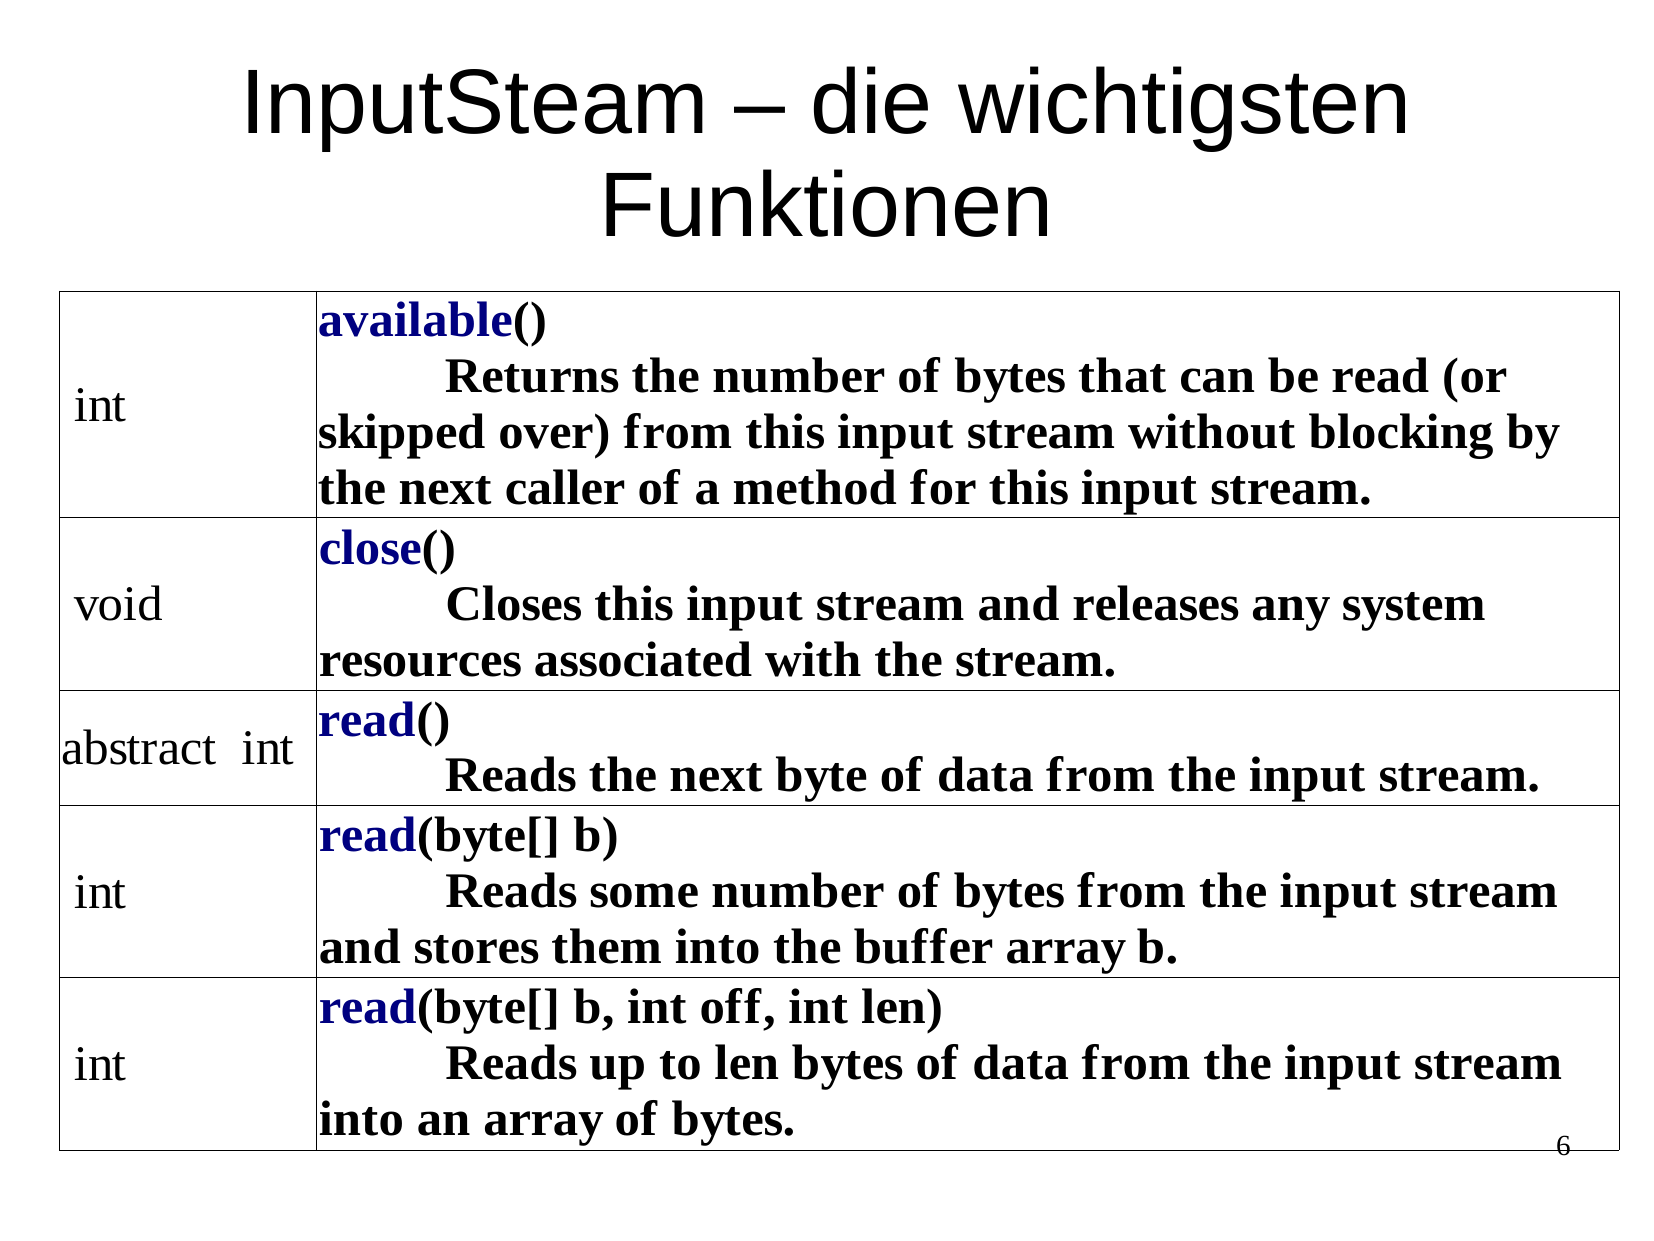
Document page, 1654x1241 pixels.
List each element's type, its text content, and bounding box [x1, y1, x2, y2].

chart [59, 290, 1622, 1152]
title InputSteam – die wichtigsten Funktionen [82, 49, 1571, 257]
